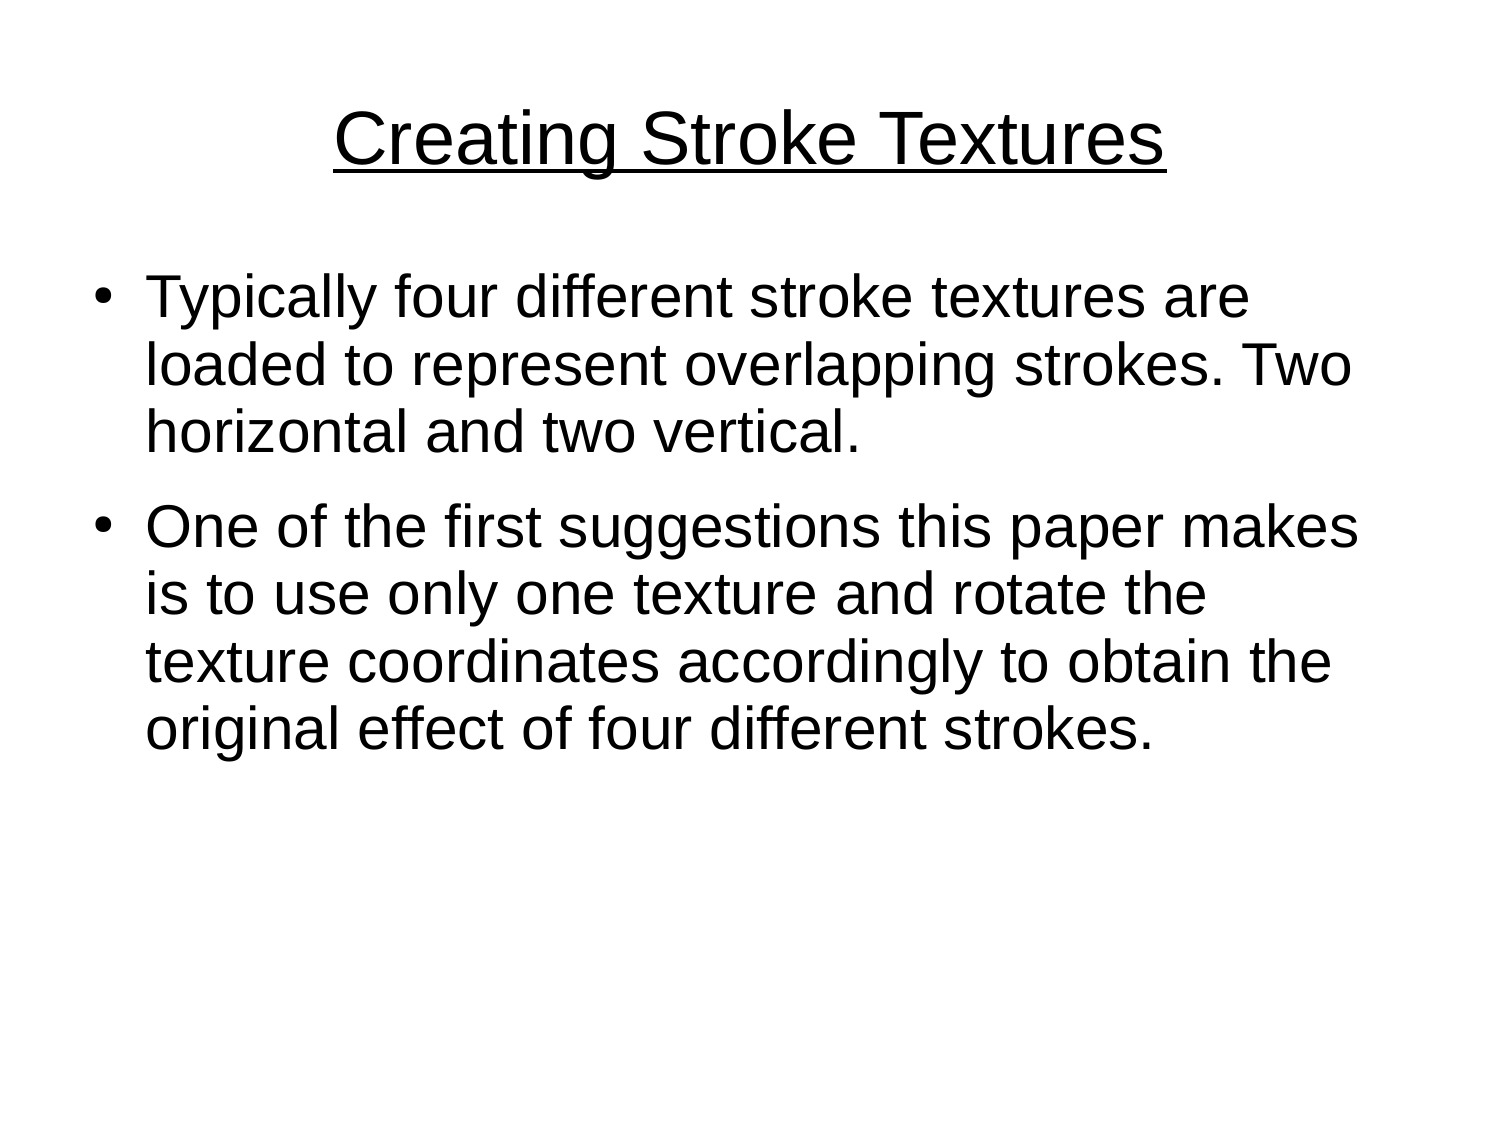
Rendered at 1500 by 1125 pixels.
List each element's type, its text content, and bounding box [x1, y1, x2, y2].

title Creating Stroke Textures [75, 44, 1425, 233]
list Typically four different stroke textures are loaded to represent overlapping strokes. Two horizontal and two vertical. One of the first suggestions this paper makes is to use only one texture and rotate the texture coordinates accordingly to obtain the original effect of four different strokes. [75, 263, 1395, 916]
